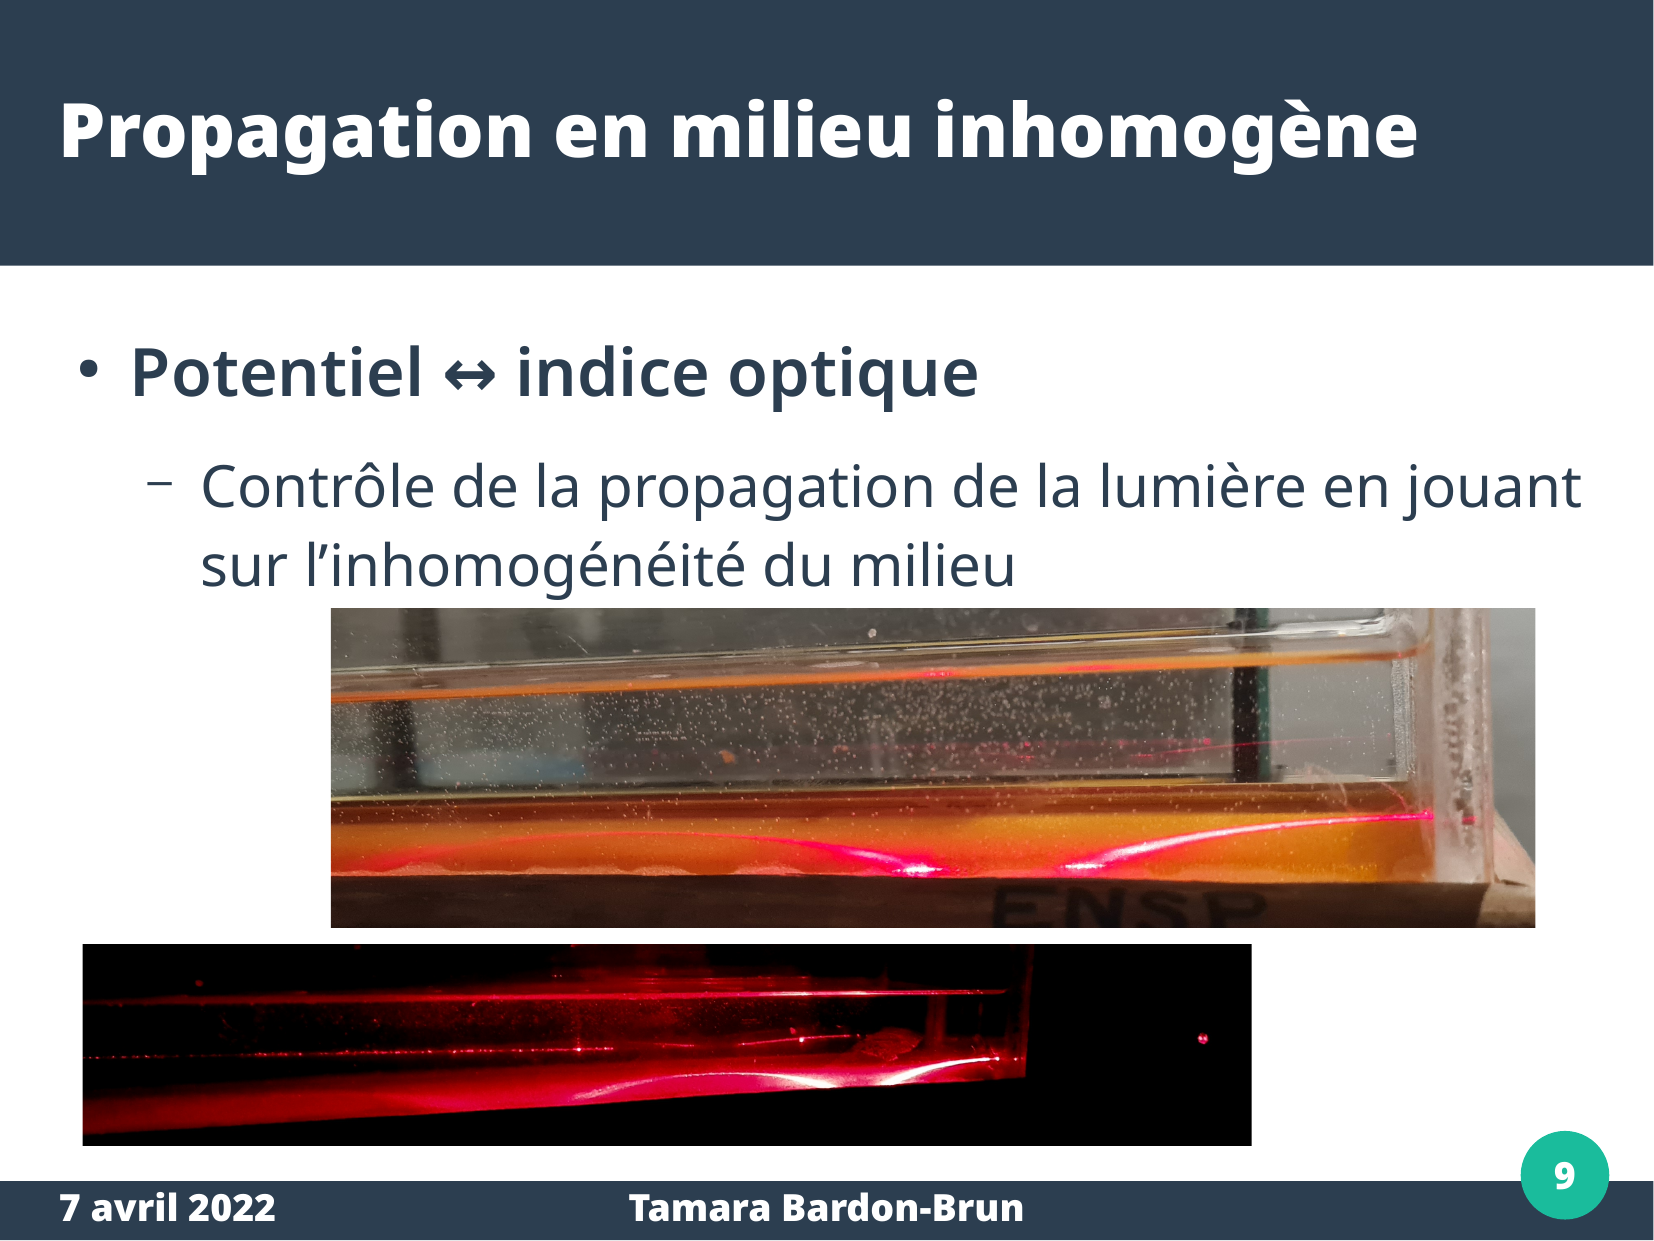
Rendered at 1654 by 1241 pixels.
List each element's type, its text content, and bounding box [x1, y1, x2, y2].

title Propagation en milieu inhomogène [59, 49, 1595, 207]
picture [82, 944, 1252, 1146]
list Potentiel ↔ indice optique Contrôle de la propagation de la lumière en jouant sur l’inhomogénéité du milieu [59, 324, 1595, 1152]
picture [330, 608, 1536, 928]
